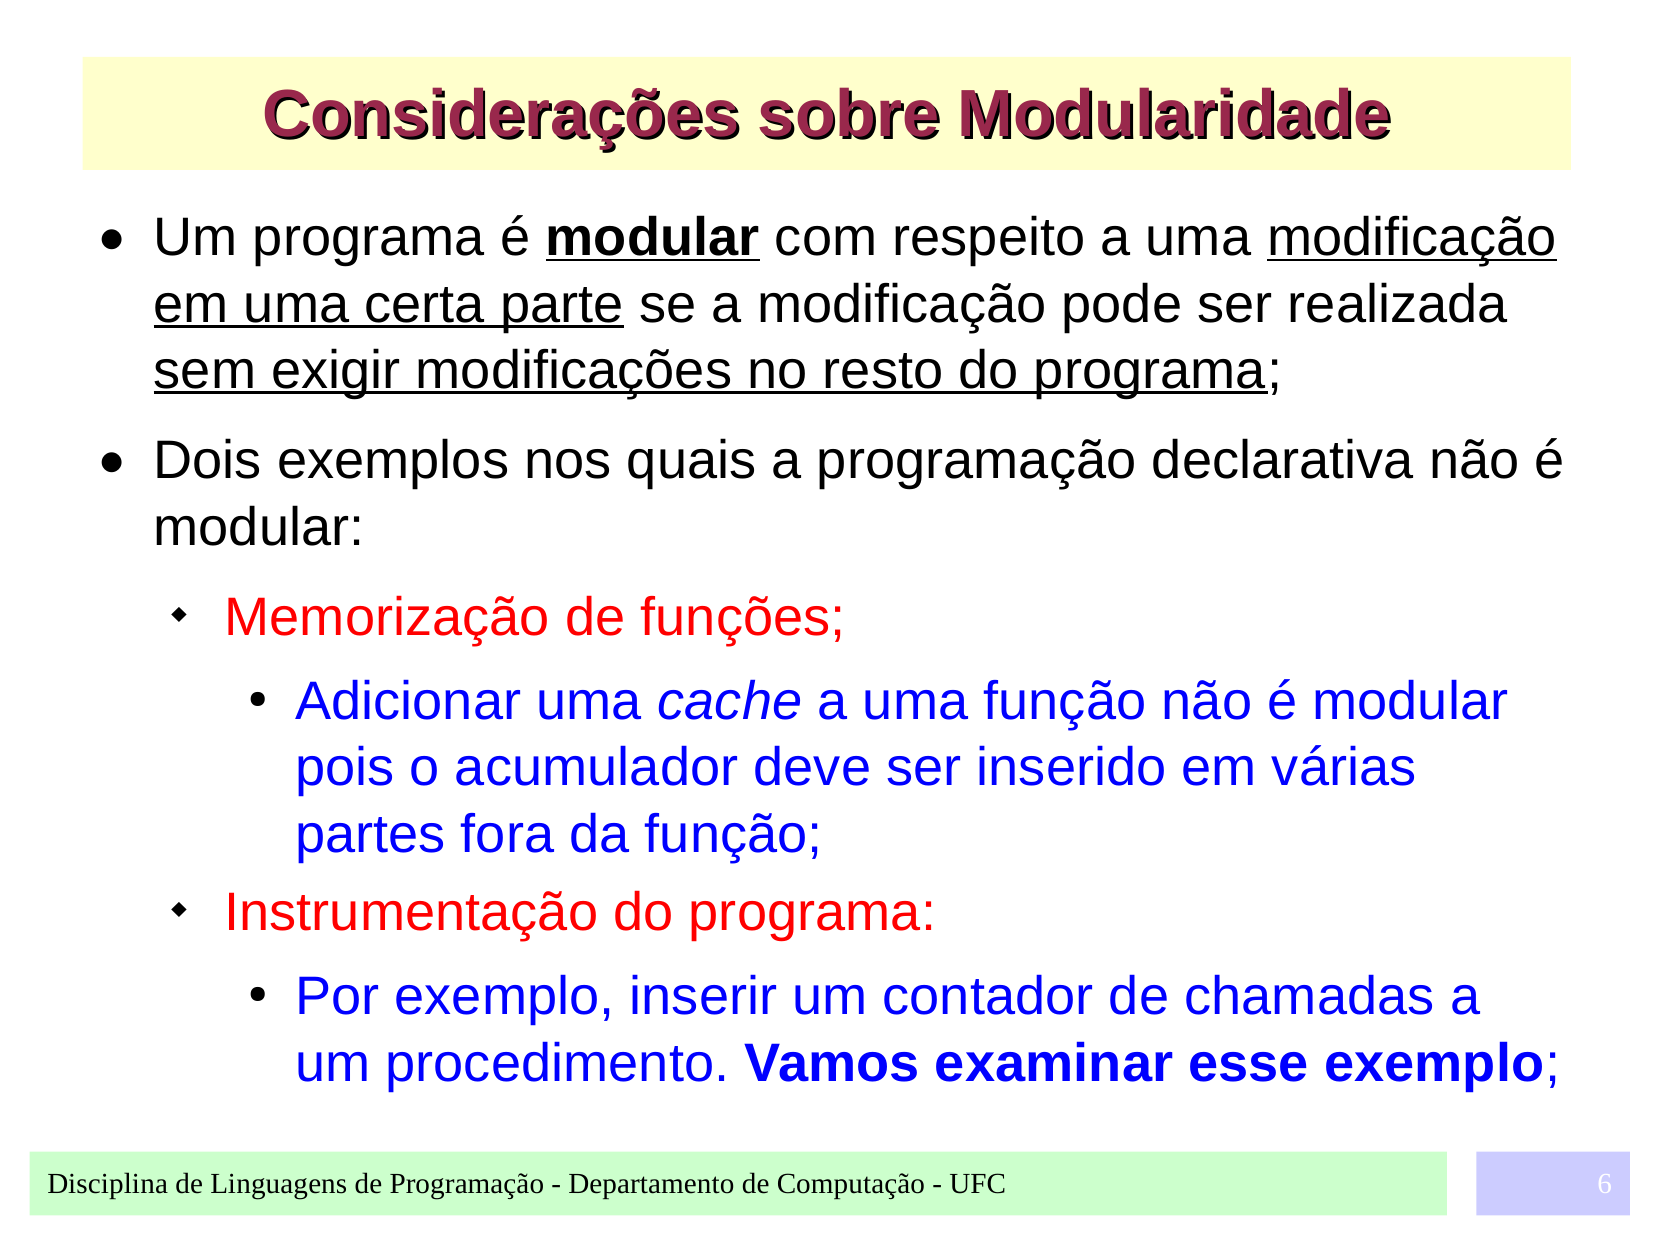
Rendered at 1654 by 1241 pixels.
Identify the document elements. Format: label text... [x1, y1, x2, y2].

list Um programa é modular com respeito a uma modificação em uma certa parte se a modificação pode ser realizada sem exigir modificações no resto do programa; Dois exemplos nos quais a programação declarativa não é modular: Memorização de funções; Adicionar uma cache a uma função não é modular pois o acumulador deve ser inserido em várias partes fora da função; Instrumentação do programa: Por exemplo, inserir um contador de chamadas a um procedimento. Vamos examinar esse exemplo; [82, 206, 1571, 1137]
title Considerações sobre Modularidade [82, 56, 1571, 170]
